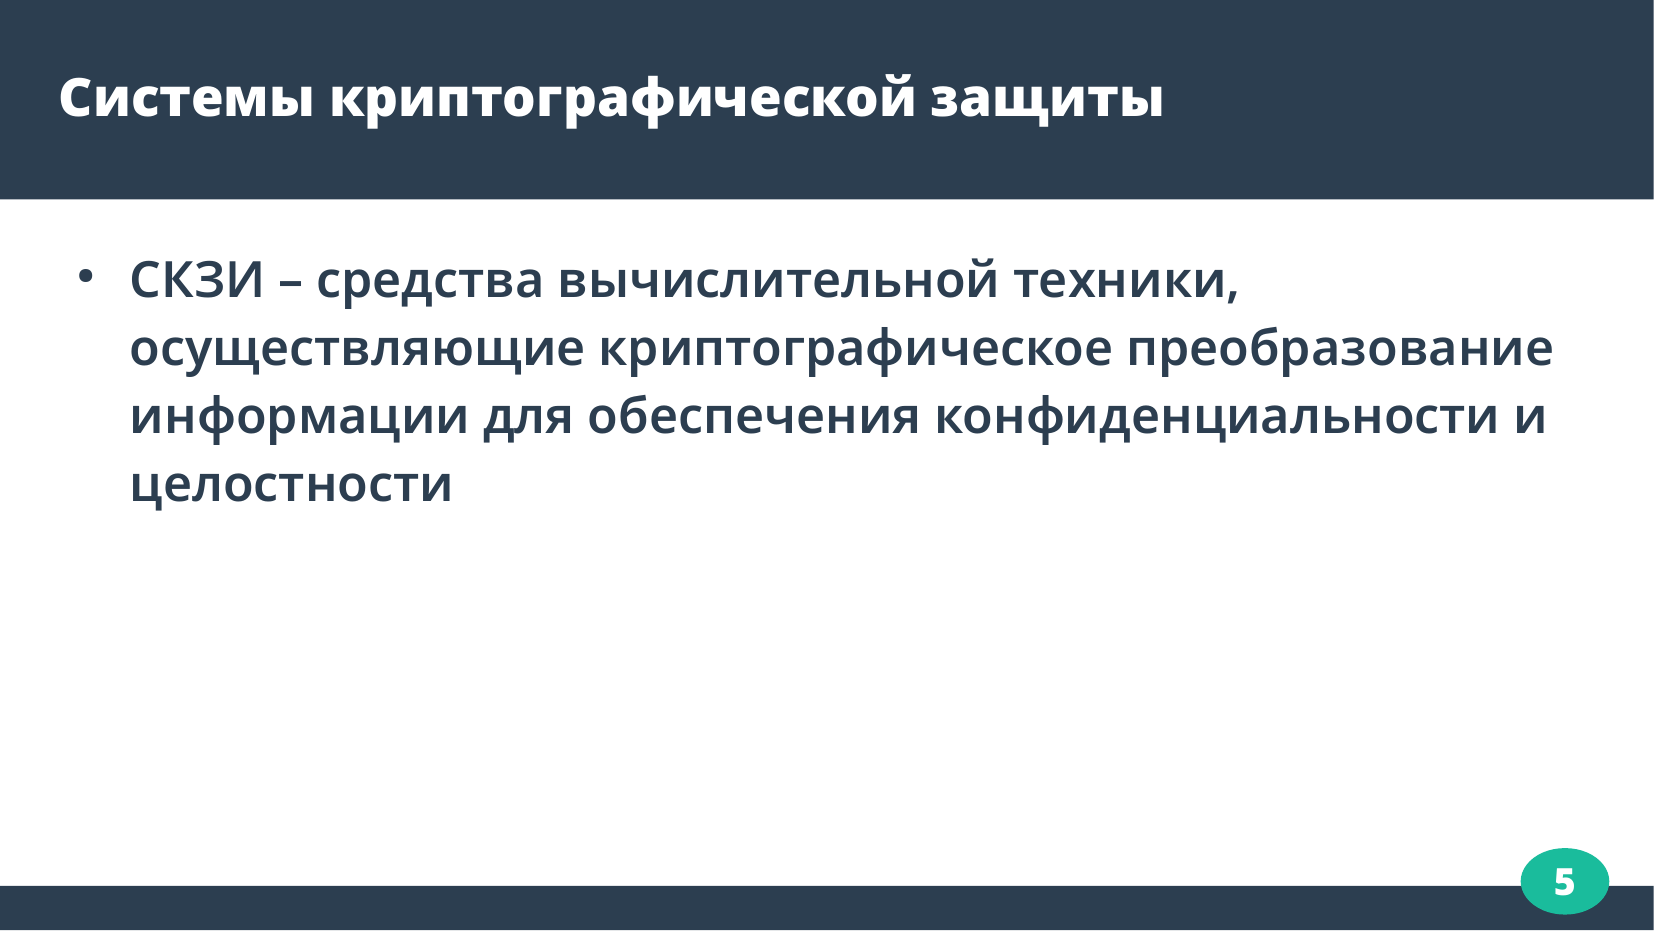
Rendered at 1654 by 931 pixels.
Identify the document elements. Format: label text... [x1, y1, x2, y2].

title Системы криптографической защиты [59, 37, 1595, 155]
list СКЗИ – средства вычислительной техники, осуществляющие криптографическое преобразование информации для обеспечения конфиденциальности и целостности [59, 243, 1595, 864]
